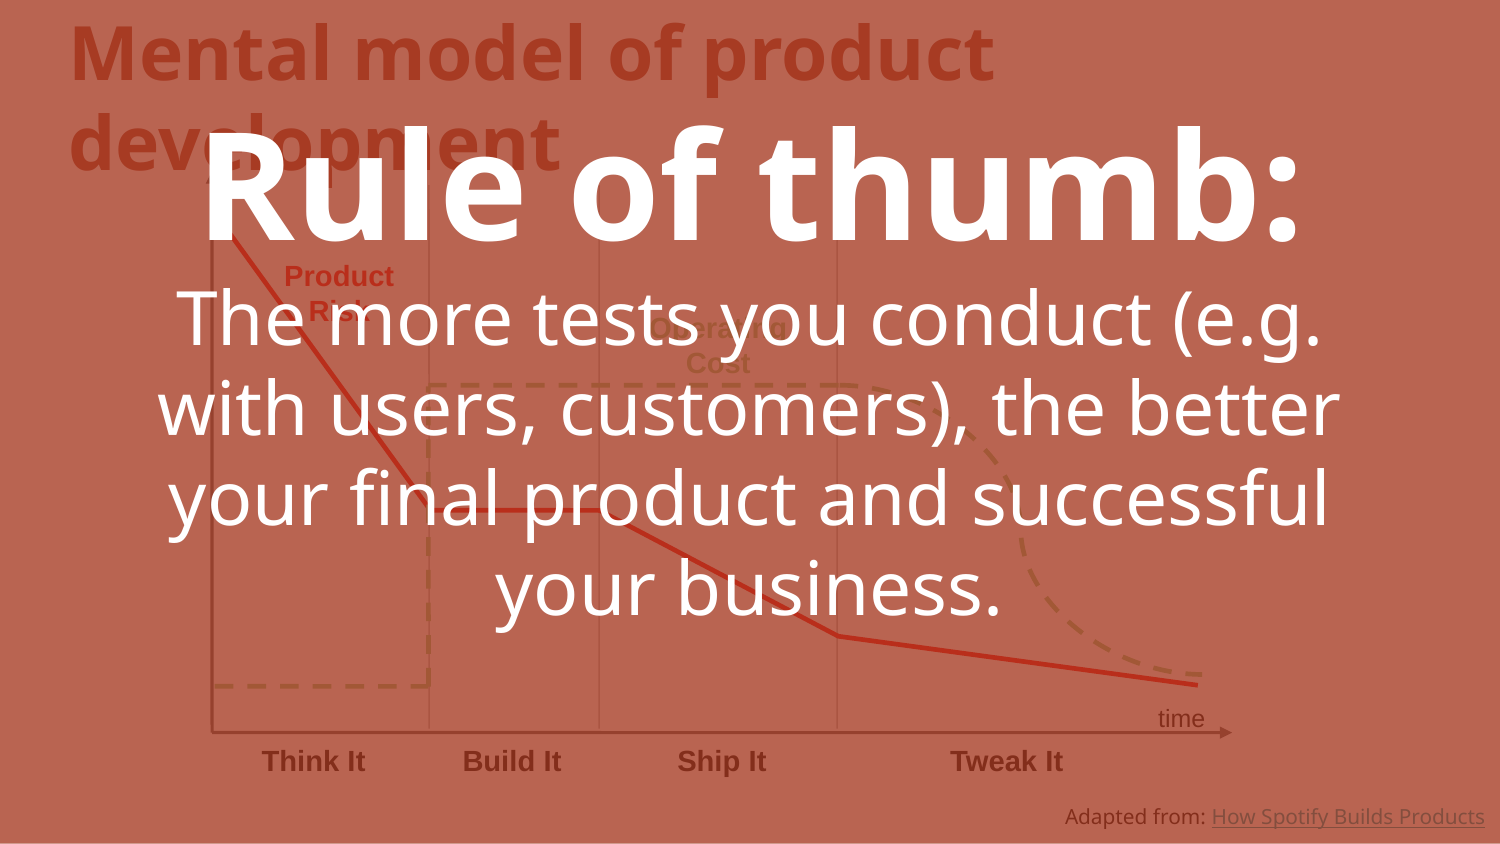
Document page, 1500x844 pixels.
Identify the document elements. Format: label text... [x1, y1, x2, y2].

text_box Rule of thumb: The more tests you conduct (e.g. with users, customers), the better your final product and successful your business. [100, 129, 1400, 591]
text_box [0, 0, 1500, 844]
